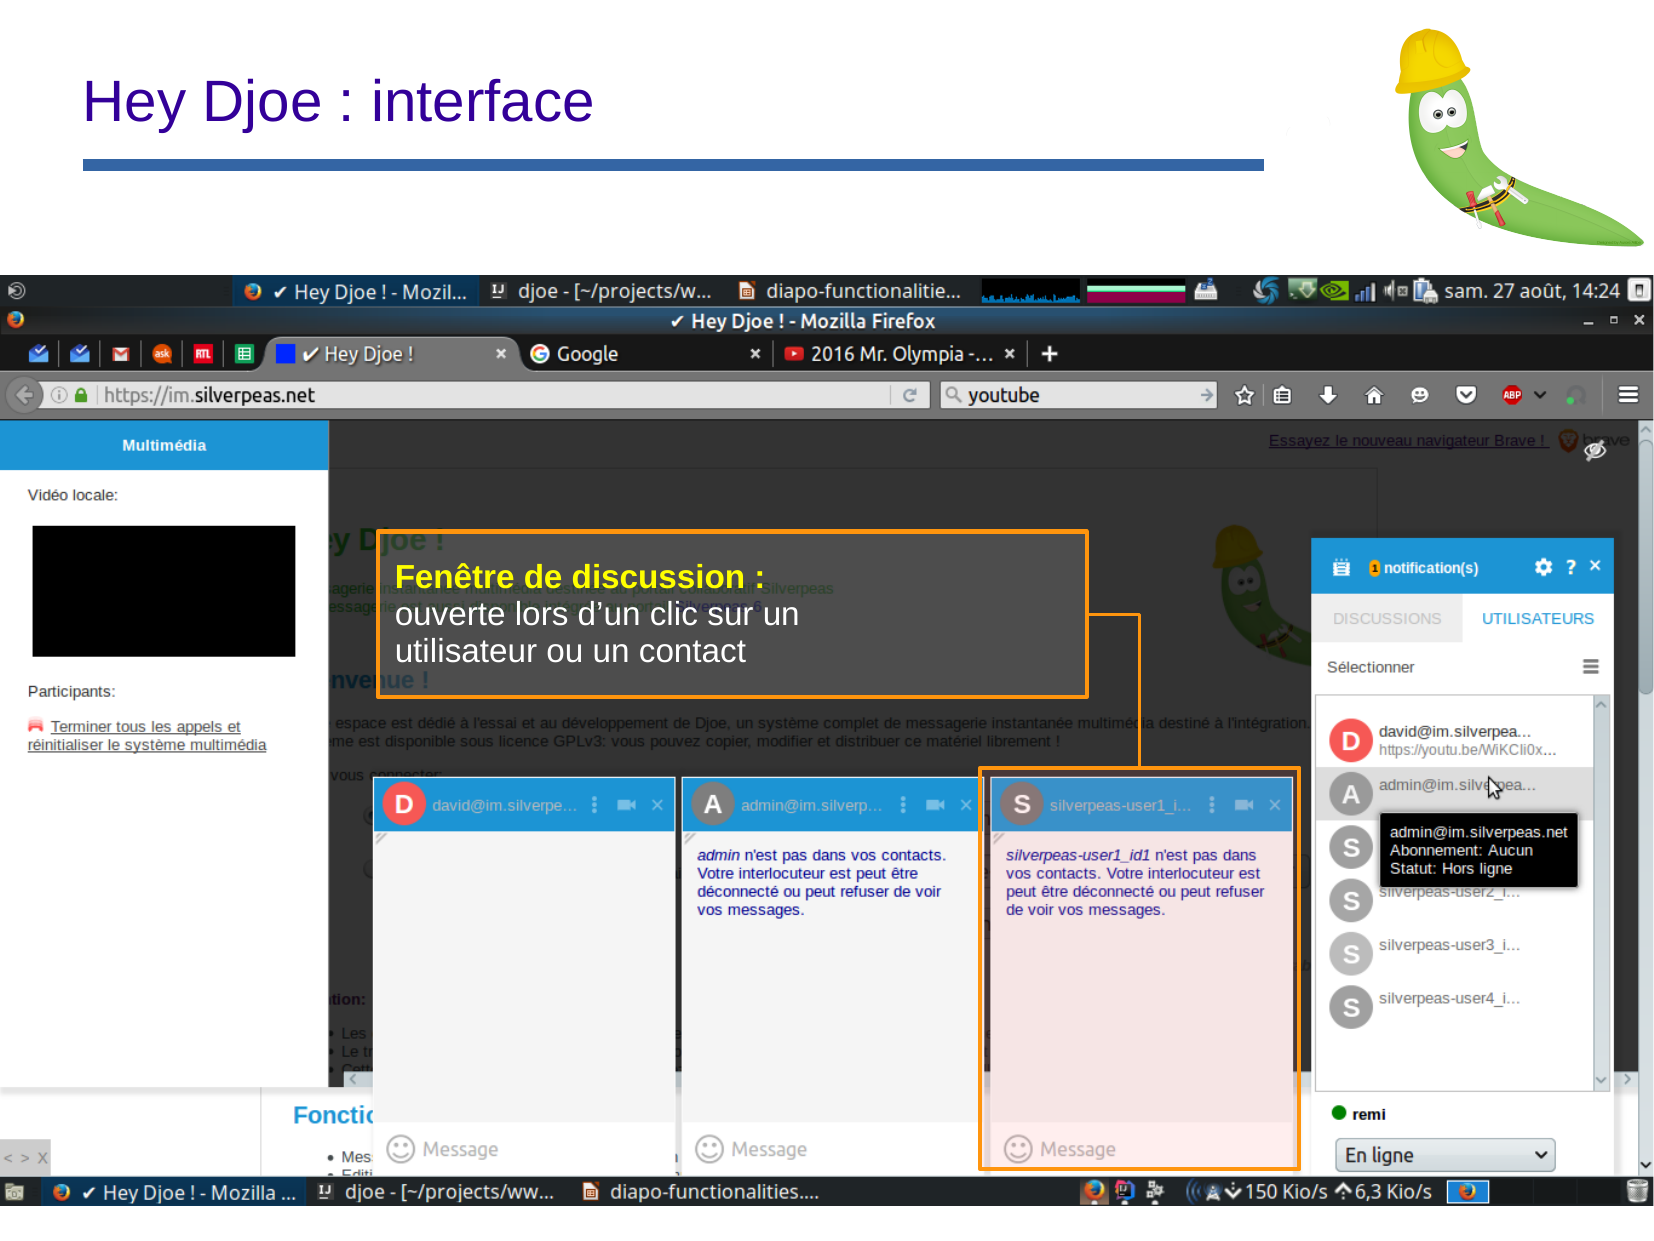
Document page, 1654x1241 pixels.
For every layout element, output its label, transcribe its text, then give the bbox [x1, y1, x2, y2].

title Hey Djoe : interface [82, 49, 1264, 154]
picture [0, 275, 1654, 1206]
text_box [980, 767, 1300, 1170]
picture [1286, 23, 1647, 248]
text_box Fenêtre de discussion : ouverte lors d’un clic sur un utilisateur ou un contact [377, 531, 1087, 697]
